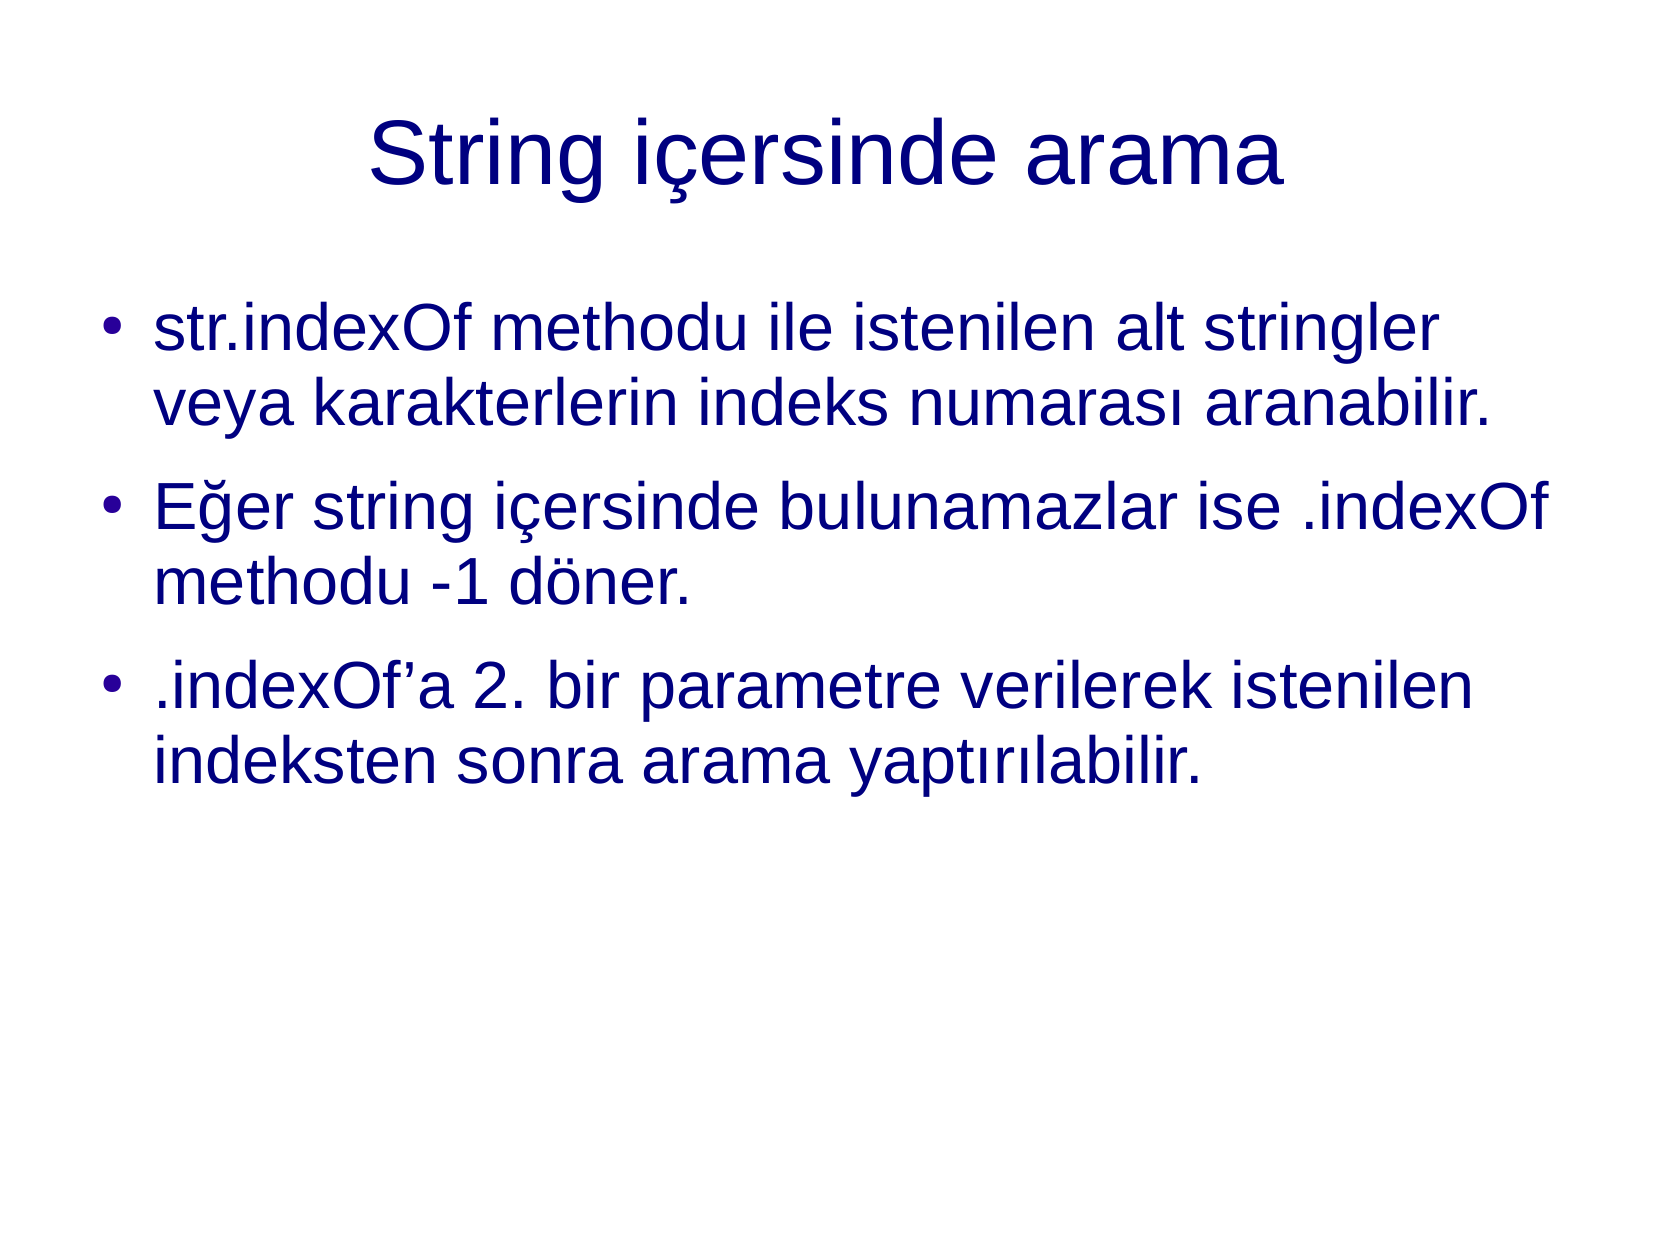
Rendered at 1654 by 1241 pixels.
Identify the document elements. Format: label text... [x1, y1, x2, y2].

list str.indexOf methodu ile istenilen alt stringler veya karakterlerin indeks numarası aranabilir. Eğer string içersinde bulunamazlar ise .indexOf methodu -1 döner. .indexOf’a 2. bir parametre verilerek istenilen indeksten sonra arama yaptırılabilir. [82, 290, 1571, 1109]
title String içersinde arama [82, 49, 1571, 257]
